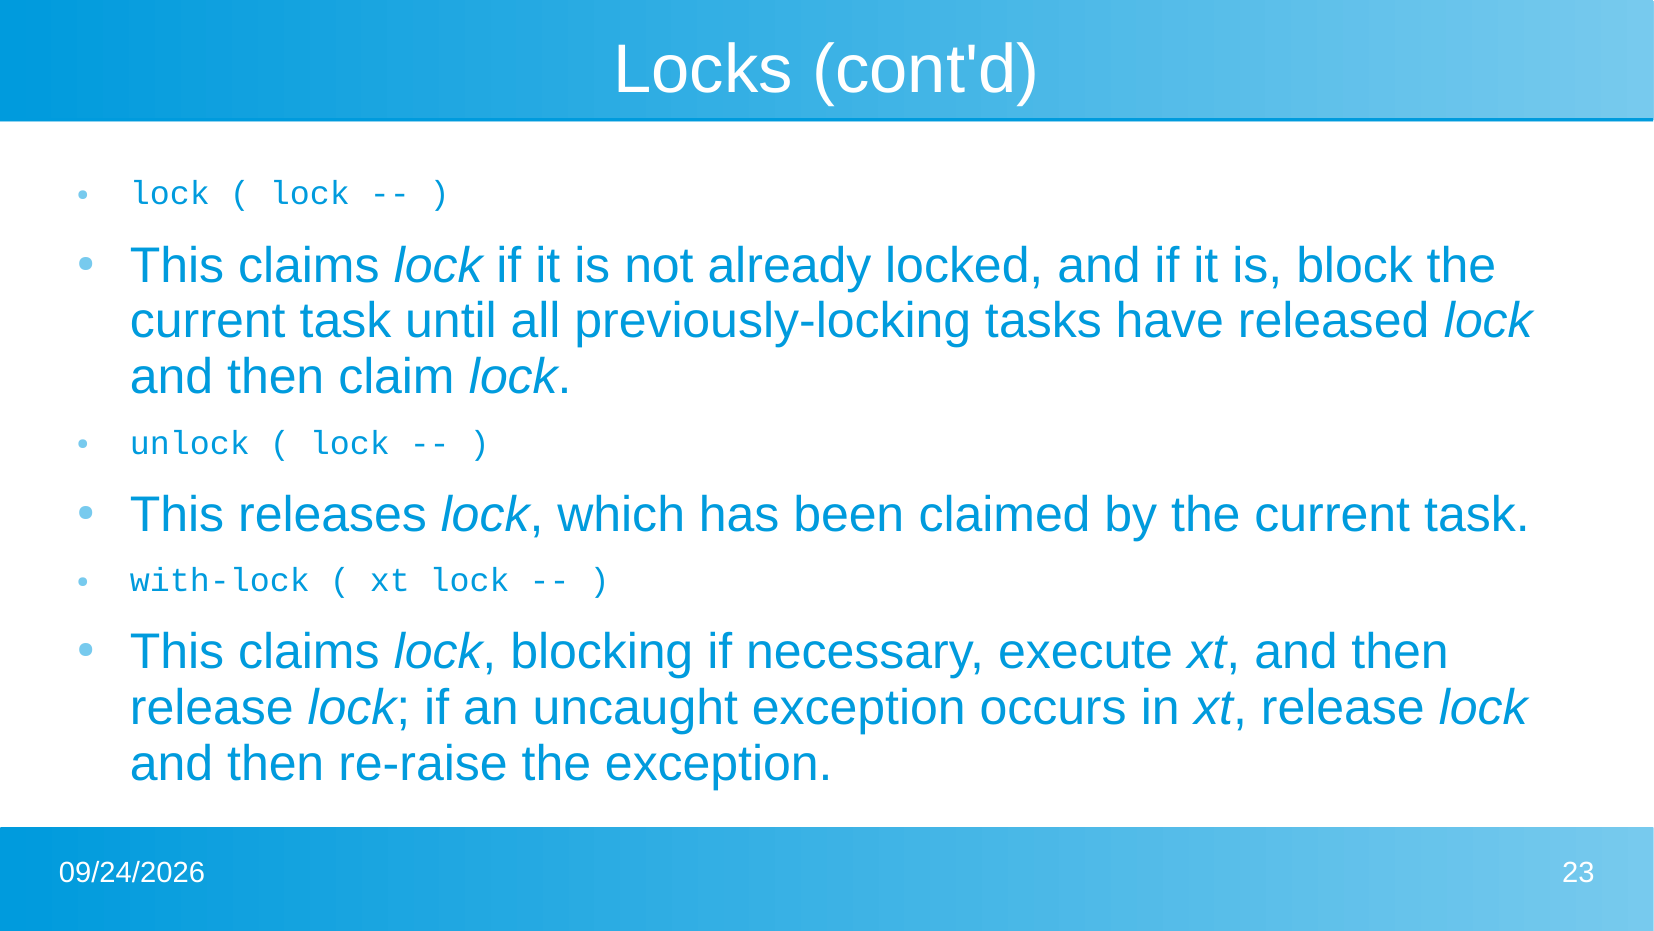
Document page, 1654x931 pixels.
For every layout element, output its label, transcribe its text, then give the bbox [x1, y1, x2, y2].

title Locks (cont'd) [59, 29, 1595, 108]
list lock ( lock -- ) This claims lock if it is not already locked, and if it is, block the current task until all previously-locking tasks have released lock and then claim lock. unlock ( lock -- ) This releases lock, which has been claimed by the current task. with-lock ( xt lock -- ) This claims lock, blocking if necessary, execute xt, and then release lock; if an uncaught exception occurs in xt, release lock and then re-raise the exception. [59, 177, 1595, 768]
